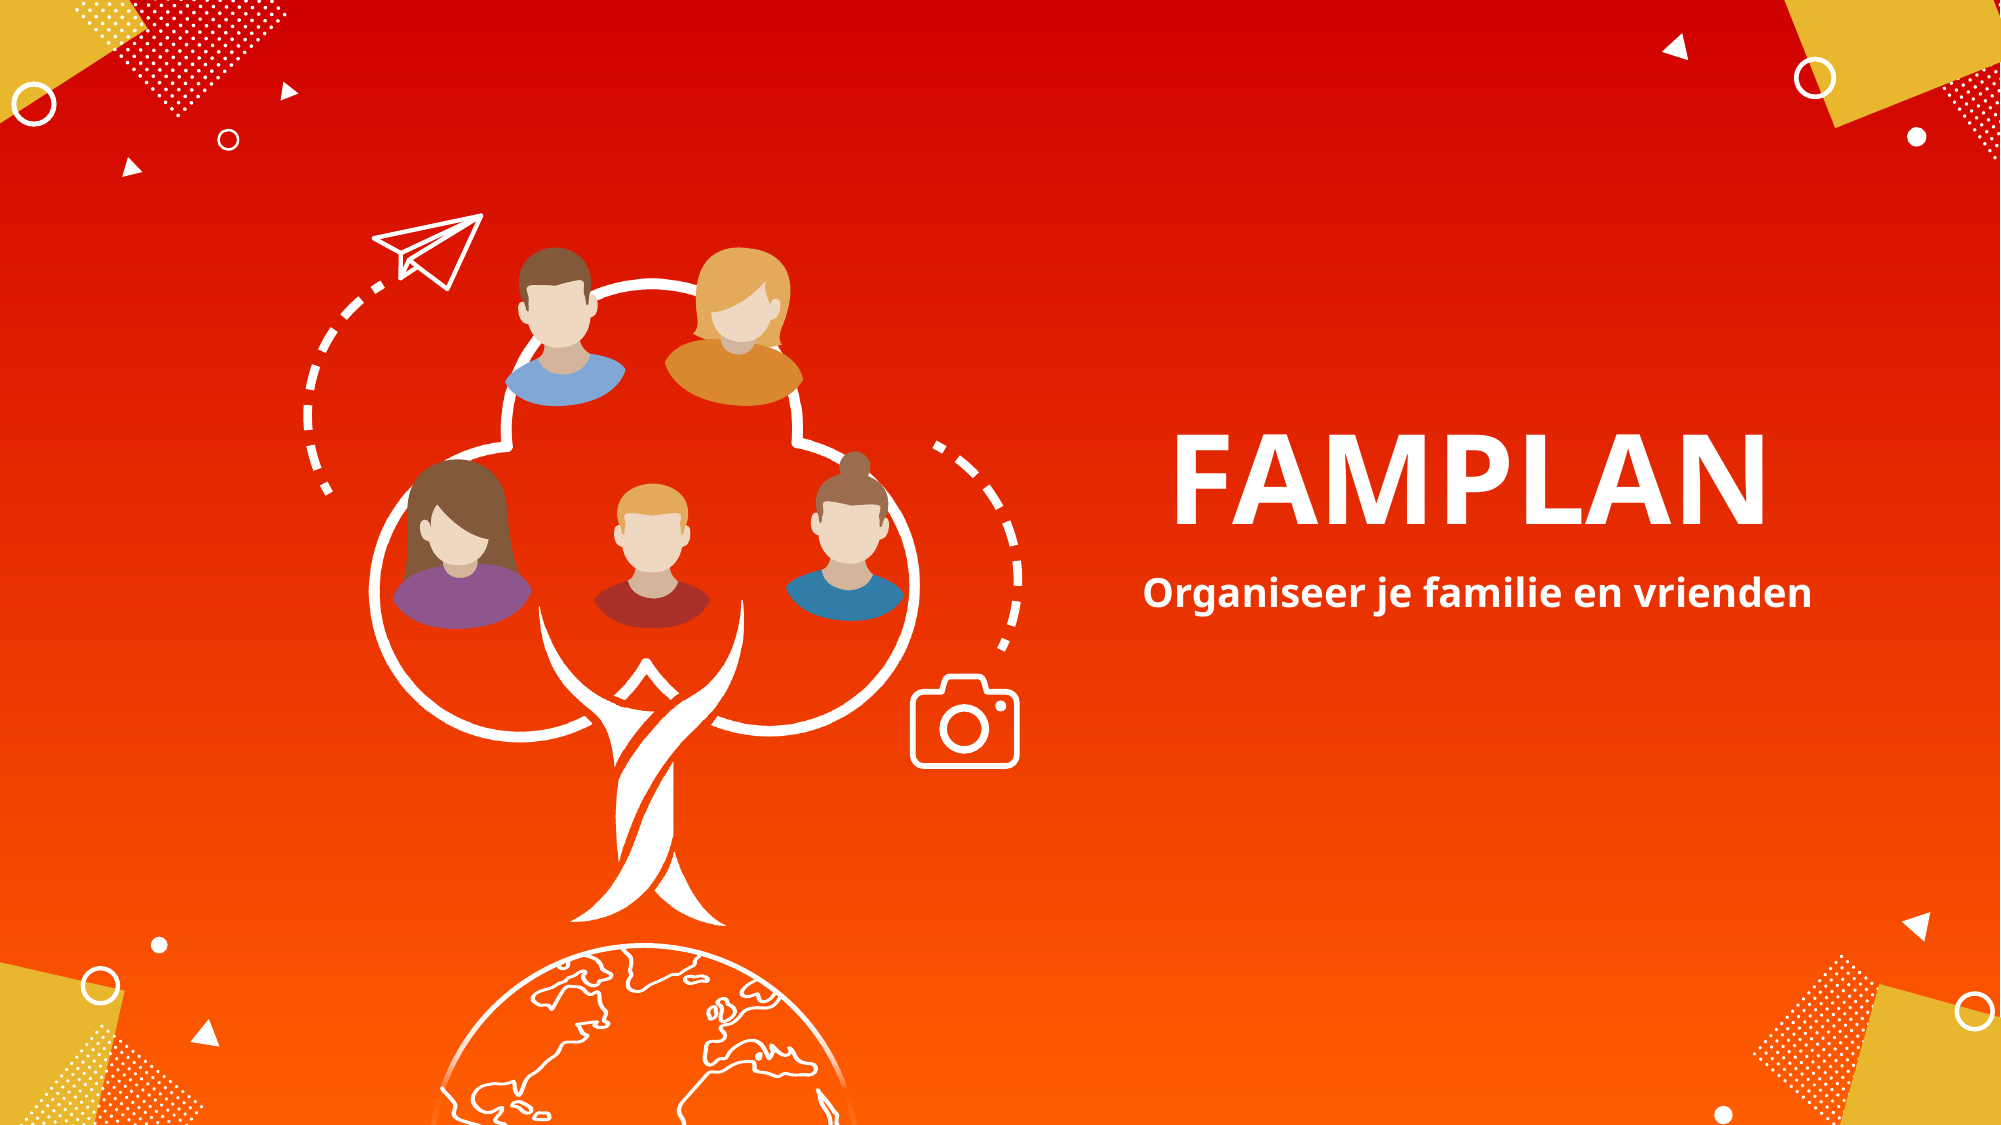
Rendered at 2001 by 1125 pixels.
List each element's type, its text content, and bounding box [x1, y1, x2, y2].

picture [0, 936, 220, 1125]
picture [1661, 0, 2000, 160]
title FAMPLAN [1064, 384, 1877, 563]
picture [1714, 912, 2000, 1125]
picture [427, 941, 861, 1125]
picture [0, 0, 300, 178]
subtitle Organiseer je familie en vrienden [1098, 560, 1858, 636]
text_box [0, 0, 2000, 1125]
picture [301, 211, 1024, 926]
